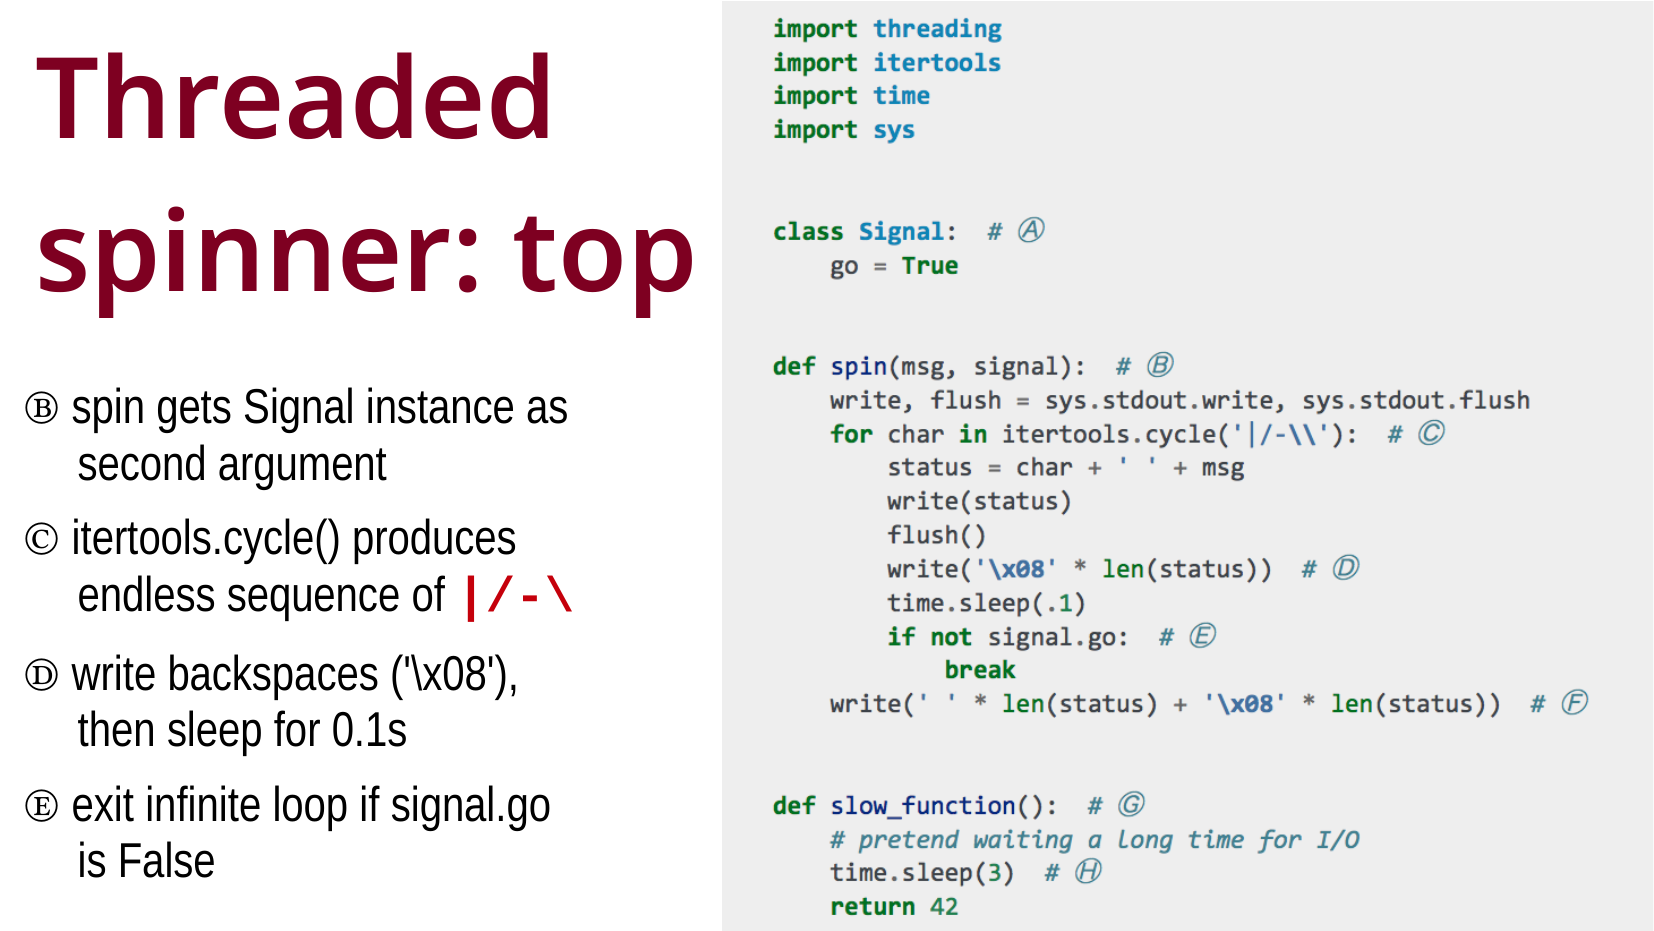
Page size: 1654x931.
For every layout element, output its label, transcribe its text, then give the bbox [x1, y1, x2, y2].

picture [722, 1, 1654, 931]
title Threaded spinner: top [35, 59, 722, 284]
list Ⓑ spin gets Signal instance as second argument Ⓒ itertools.cycle() produces endless sequence of |/-\ Ⓓ write backspaces ('\x08'), then sleep for 0.1s Ⓔ exit infinite loop if signal.go is False [23, 377, 591, 899]
